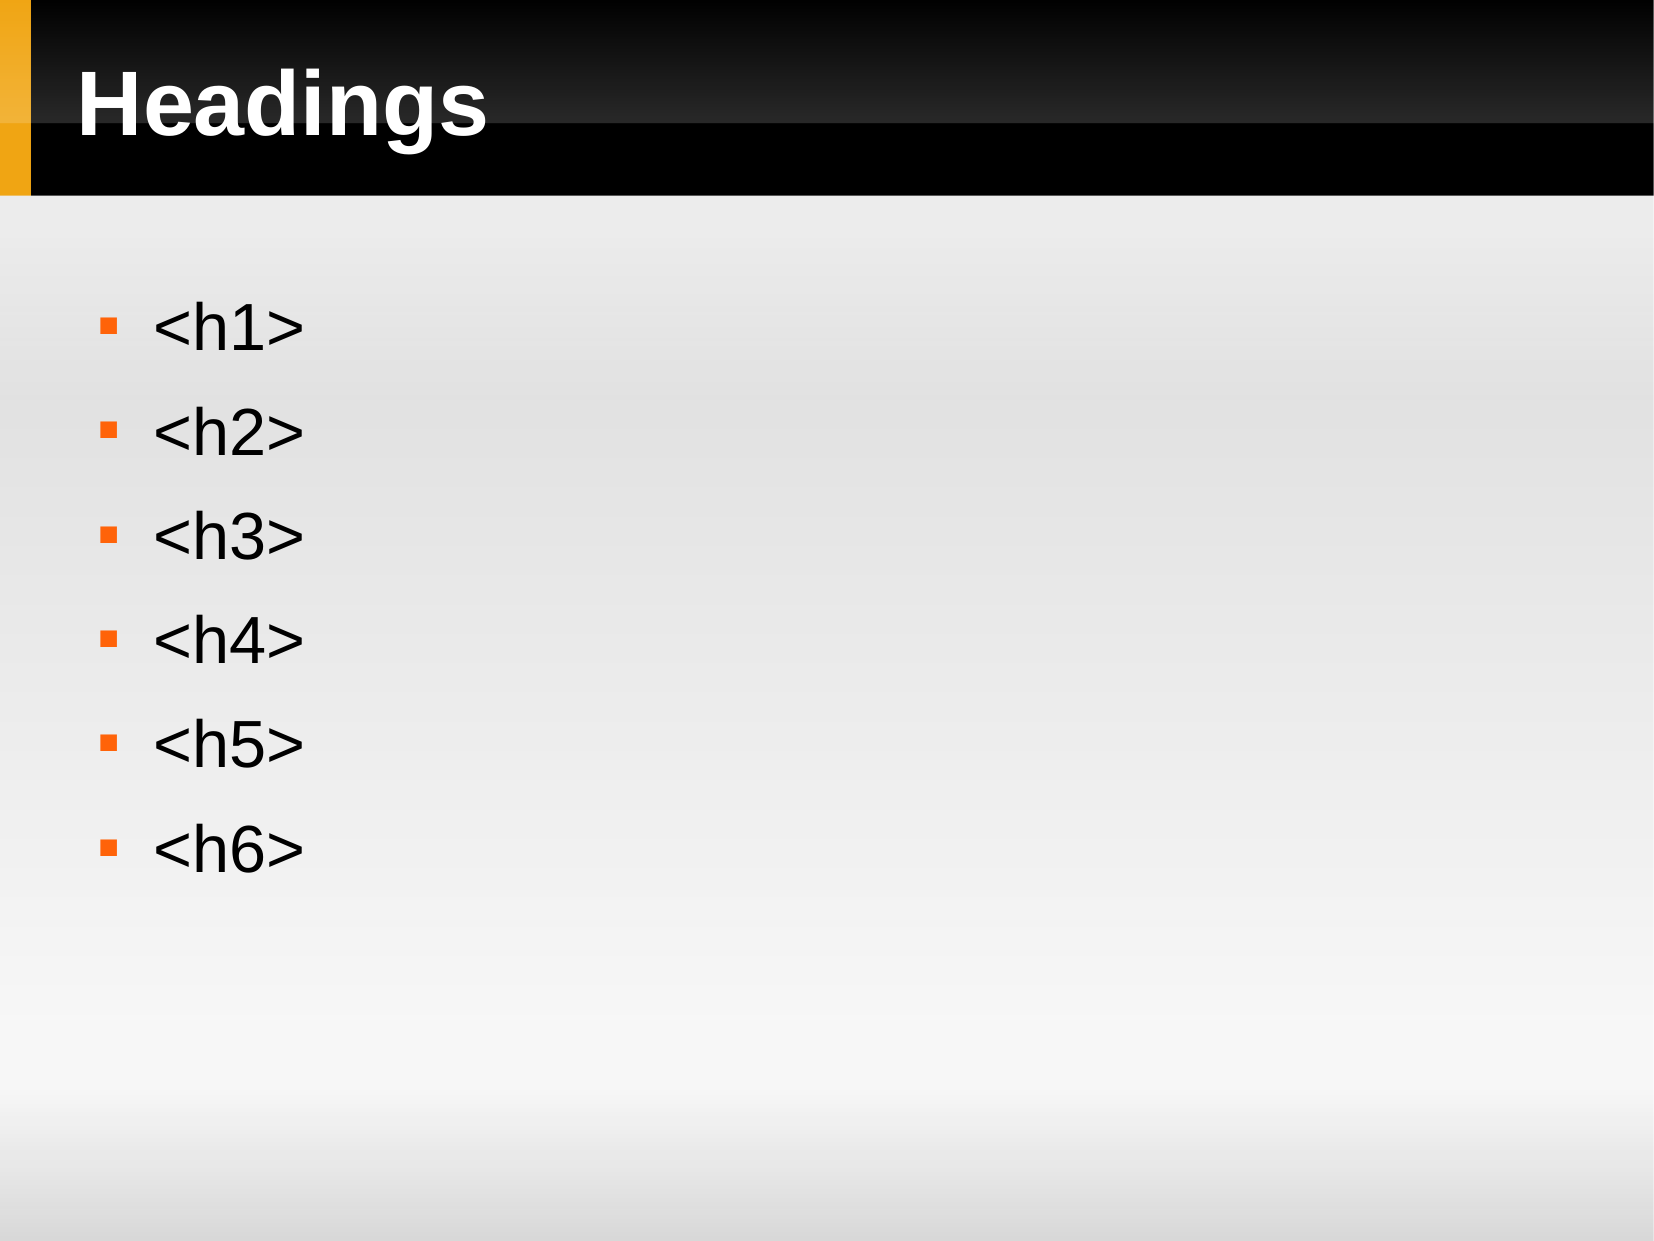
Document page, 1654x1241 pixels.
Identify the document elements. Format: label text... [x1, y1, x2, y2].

title Headings [76, 0, 1565, 208]
list <h1> <h2> <h3> <h4> <h5> <h6> [82, 290, 1571, 1109]
picture [0, 0, 1654, 1241]
